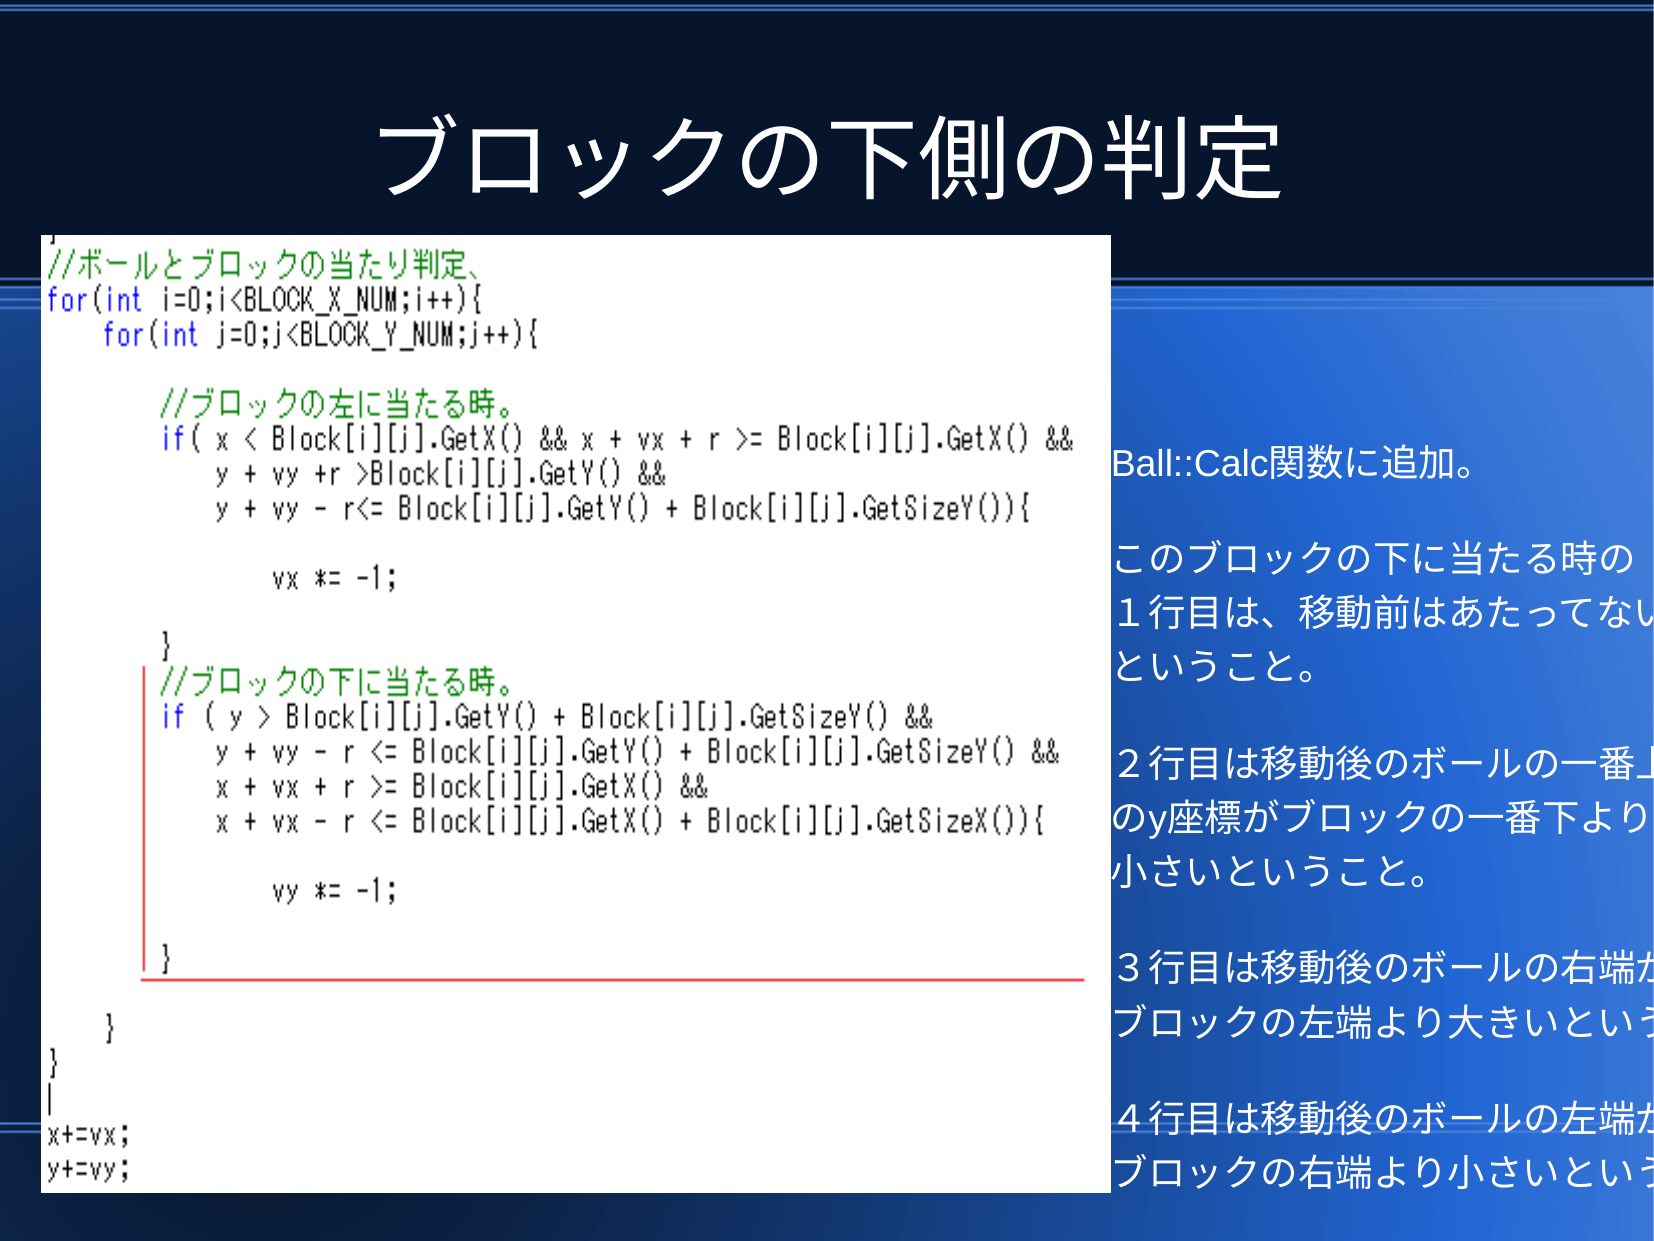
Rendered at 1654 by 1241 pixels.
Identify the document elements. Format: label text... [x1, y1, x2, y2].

picture [0, 0, 1654, 1241]
text_box Ball::Calc関数に追加。 このブロックの下に当たる時の １行目は、移動前はあたってない ということ。 ２行目は移動後のボールの一番上 のy座標がブロックの一番下より 小さいということ。 ３行目は移動後のボールの右端が ブロックの左端より大きいということ。 ４行目は移動後のボールの左端が ブロックの右端より小さいということ。 [1096, 425, 1654, 1087]
title ブロックの下側の判定 [82, 49, 1571, 257]
